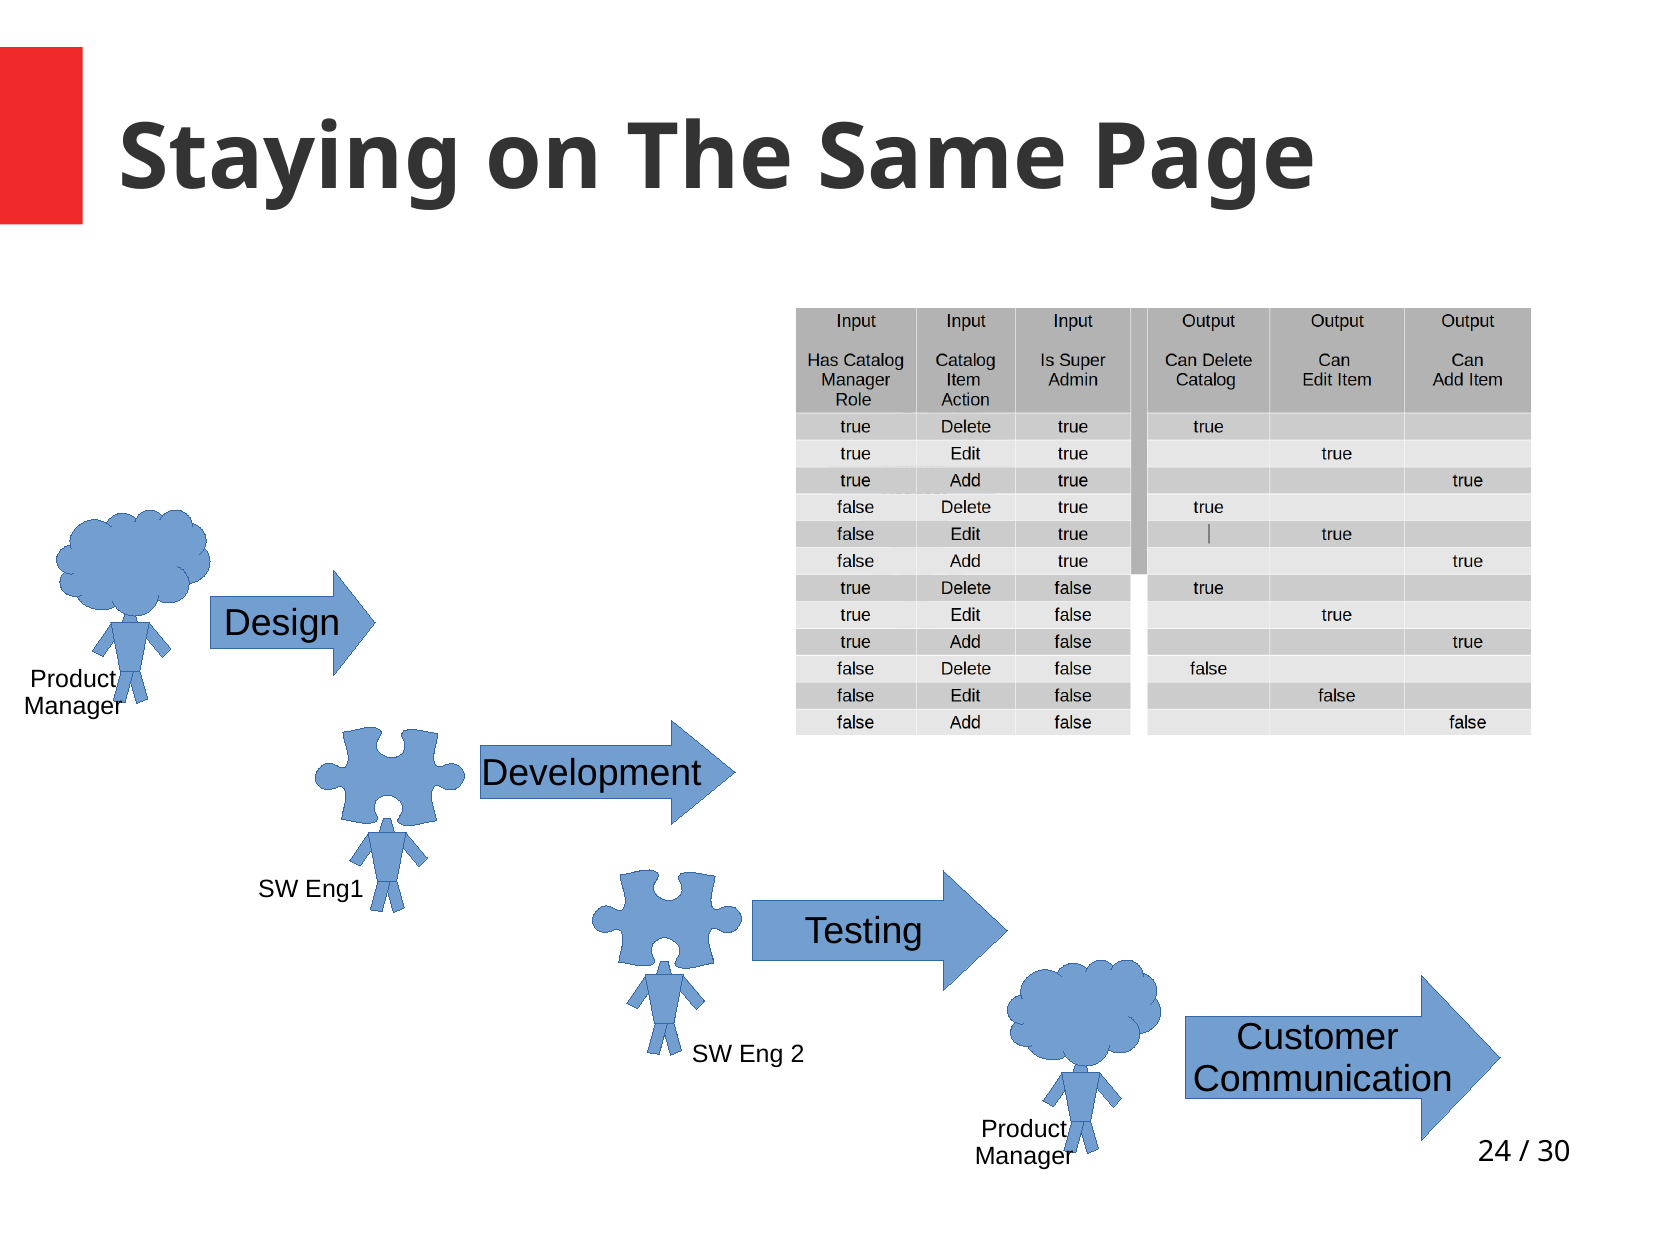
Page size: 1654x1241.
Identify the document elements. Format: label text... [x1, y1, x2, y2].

text_box Product Manager [9, 656, 138, 728]
picture [795, 307, 1533, 736]
text_box Design [210, 570, 376, 676]
text_box SW Eng 2 [677, 1031, 820, 1075]
text_box [315, 727, 465, 826]
text_box [626, 961, 705, 1056]
title Staying on The Same Page [118, 49, 1571, 257]
text_box [592, 869, 742, 969]
text_box Development [480, 720, 736, 825]
text_box Customer Communication [1185, 975, 1501, 1141]
text_box Testing [752, 870, 1008, 991]
text_box SW Eng1 [243, 867, 380, 911]
text_box [1007, 960, 1161, 1153]
text_box [349, 818, 428, 913]
text_box Product Manager [960, 1106, 1089, 1178]
text_box [56, 510, 211, 703]
